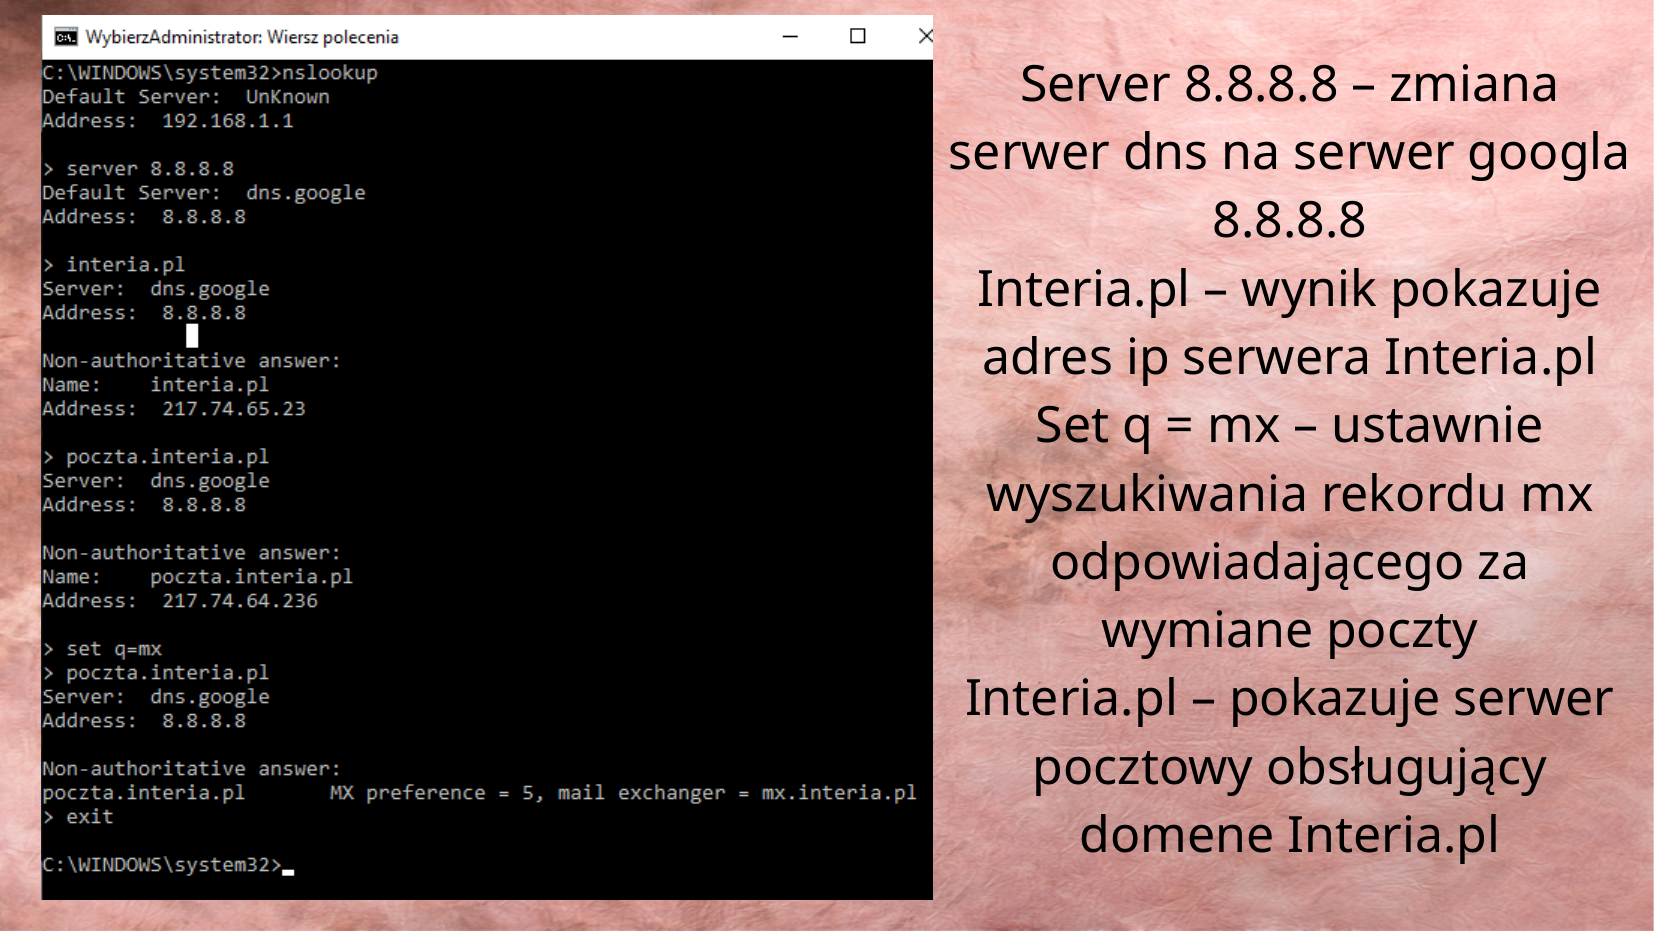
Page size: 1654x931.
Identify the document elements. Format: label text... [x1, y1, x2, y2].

picture [0, 0, 1654, 931]
title Server 8.8.8.8 – zmiana serwer dns na serwer googla 8.8.8.8 Interia.pl – wynik pokazuje adres ip serwera Interia.pl Set q = mx – ustawnie wyszukiwania rekordu mx odpowiadającego za wymiane poczty Interia.pl – pokazuje serwer pocztowy obsługujący domene Interia.pl [945, 30, 1636, 886]
